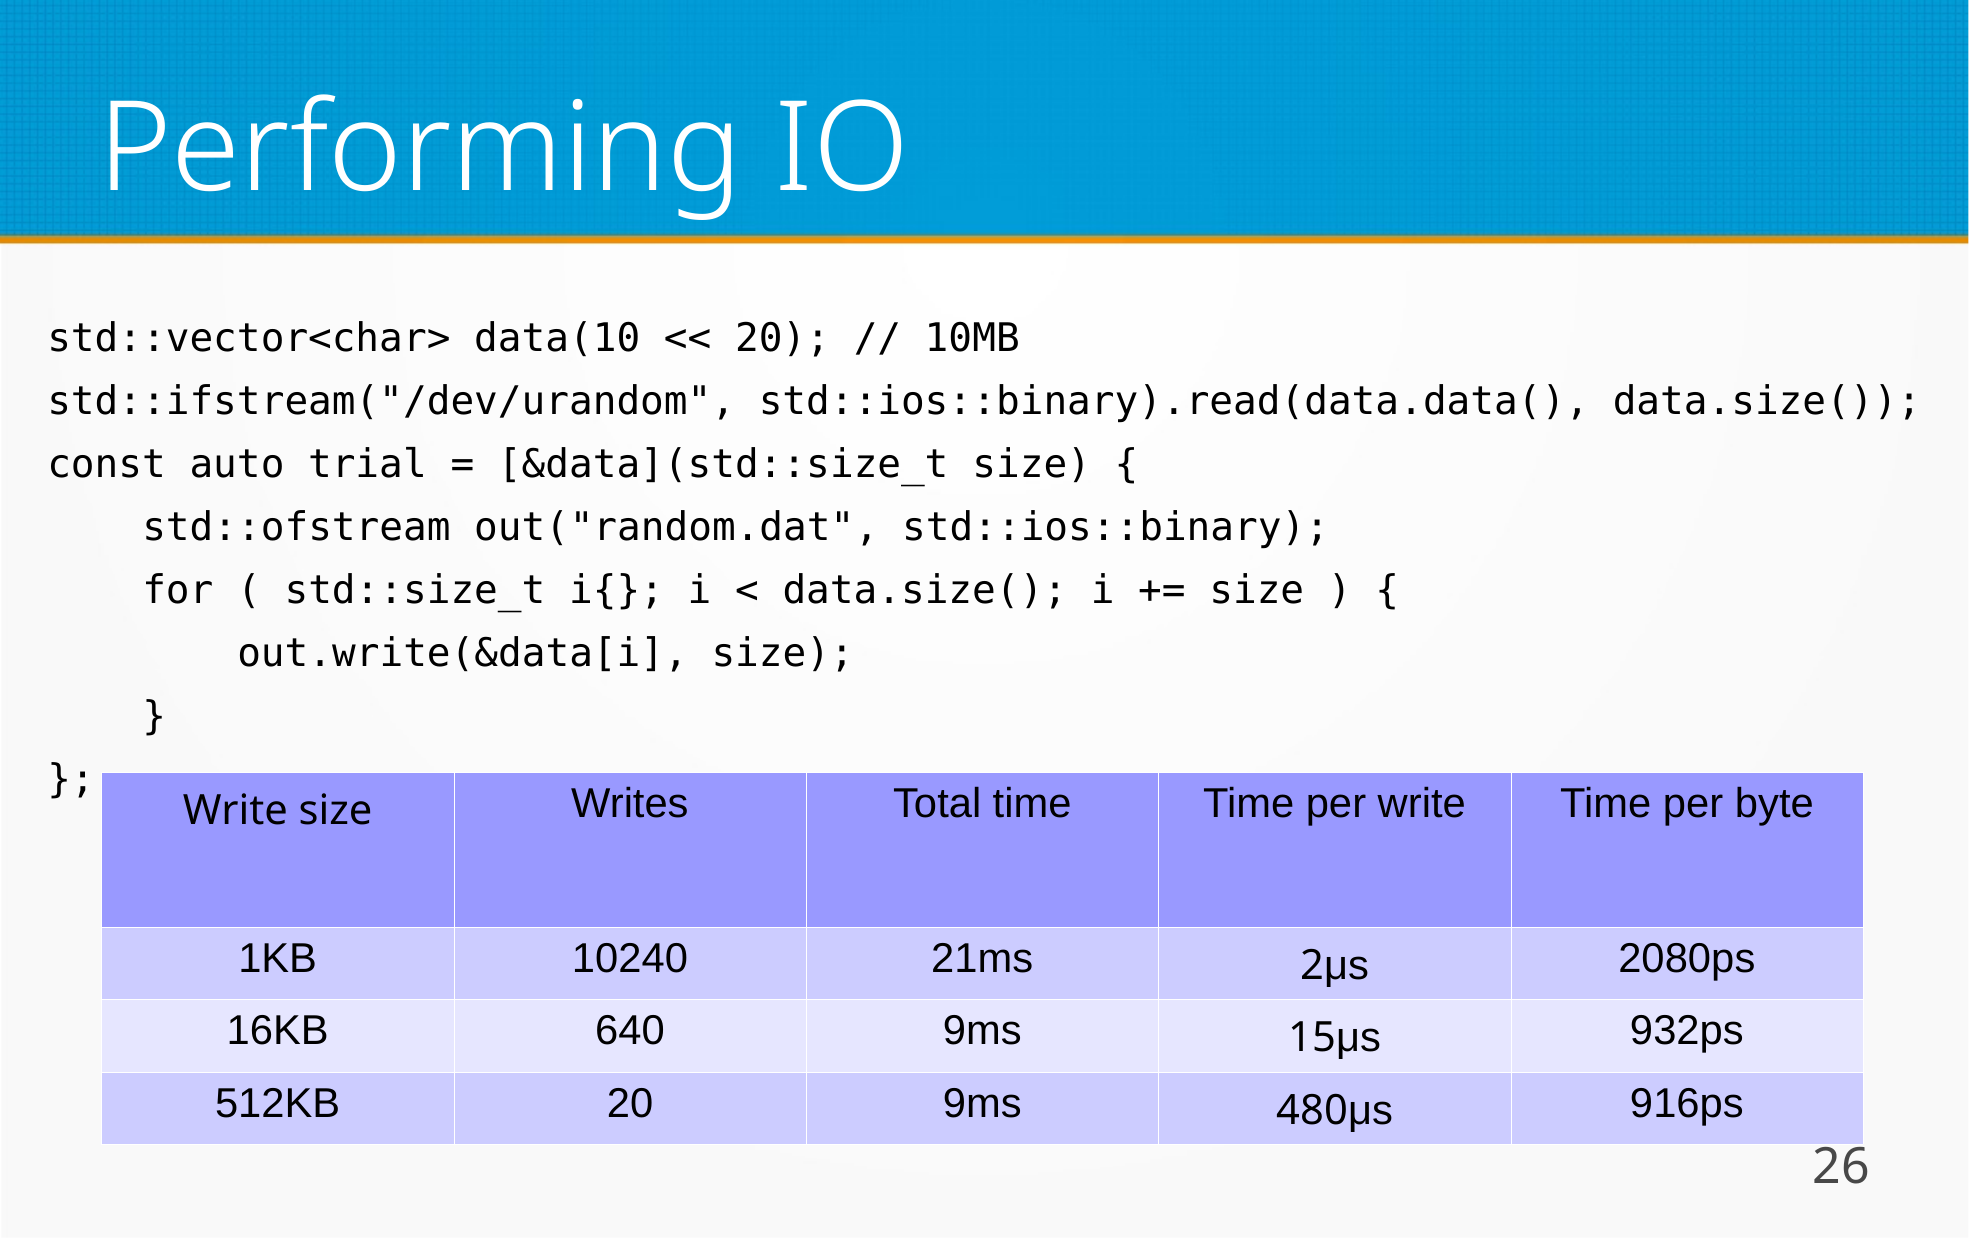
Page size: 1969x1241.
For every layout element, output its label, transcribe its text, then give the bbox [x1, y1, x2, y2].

table_cell 480μs [1159, 1073, 1511, 1144]
table_cell 916ps [1512, 1073, 1863, 1144]
table_cell 21ms [807, 928, 1158, 999]
table_header Time per byte [1512, 773, 1863, 927]
table_header Total time [807, 773, 1158, 927]
table_cell 640 [455, 1000, 806, 1072]
table_cell 16KB [102, 1000, 454, 1072]
table_cell 932ps [1512, 1000, 1863, 1072]
table_cell 9ms [807, 1073, 1158, 1144]
table_cell 9ms [807, 1000, 1158, 1072]
table_header Time per write [1159, 773, 1511, 927]
table_header Write size [102, 773, 454, 927]
table_cell 1KB [102, 928, 454, 999]
picture [0, 233, 1969, 1241]
table_cell 2μs [1159, 928, 1511, 999]
table_cell 15μs [1159, 1000, 1511, 1072]
table_cell 2080ps [1512, 928, 1863, 999]
list std::vector<char> data(10 << 20); // 10MB std::ifstream("/dev/urandom", std::ios::binary).read(data.data(), data.size()); const auto trial = [&data](std::size_t size) { std::ofstream out("random.dat", std::ios::binary); for ( std::size_t i{}; i < data.size(); i += size ) { out.write(&data[i], size); } }; [47, 315, 1938, 839]
table_cell 10240 [455, 928, 806, 999]
table_cell 20 [455, 1073, 806, 1144]
title Performing IO [98, 19, 1870, 227]
table_cell 512KB [102, 1073, 454, 1144]
table_header Writes [455, 773, 806, 927]
